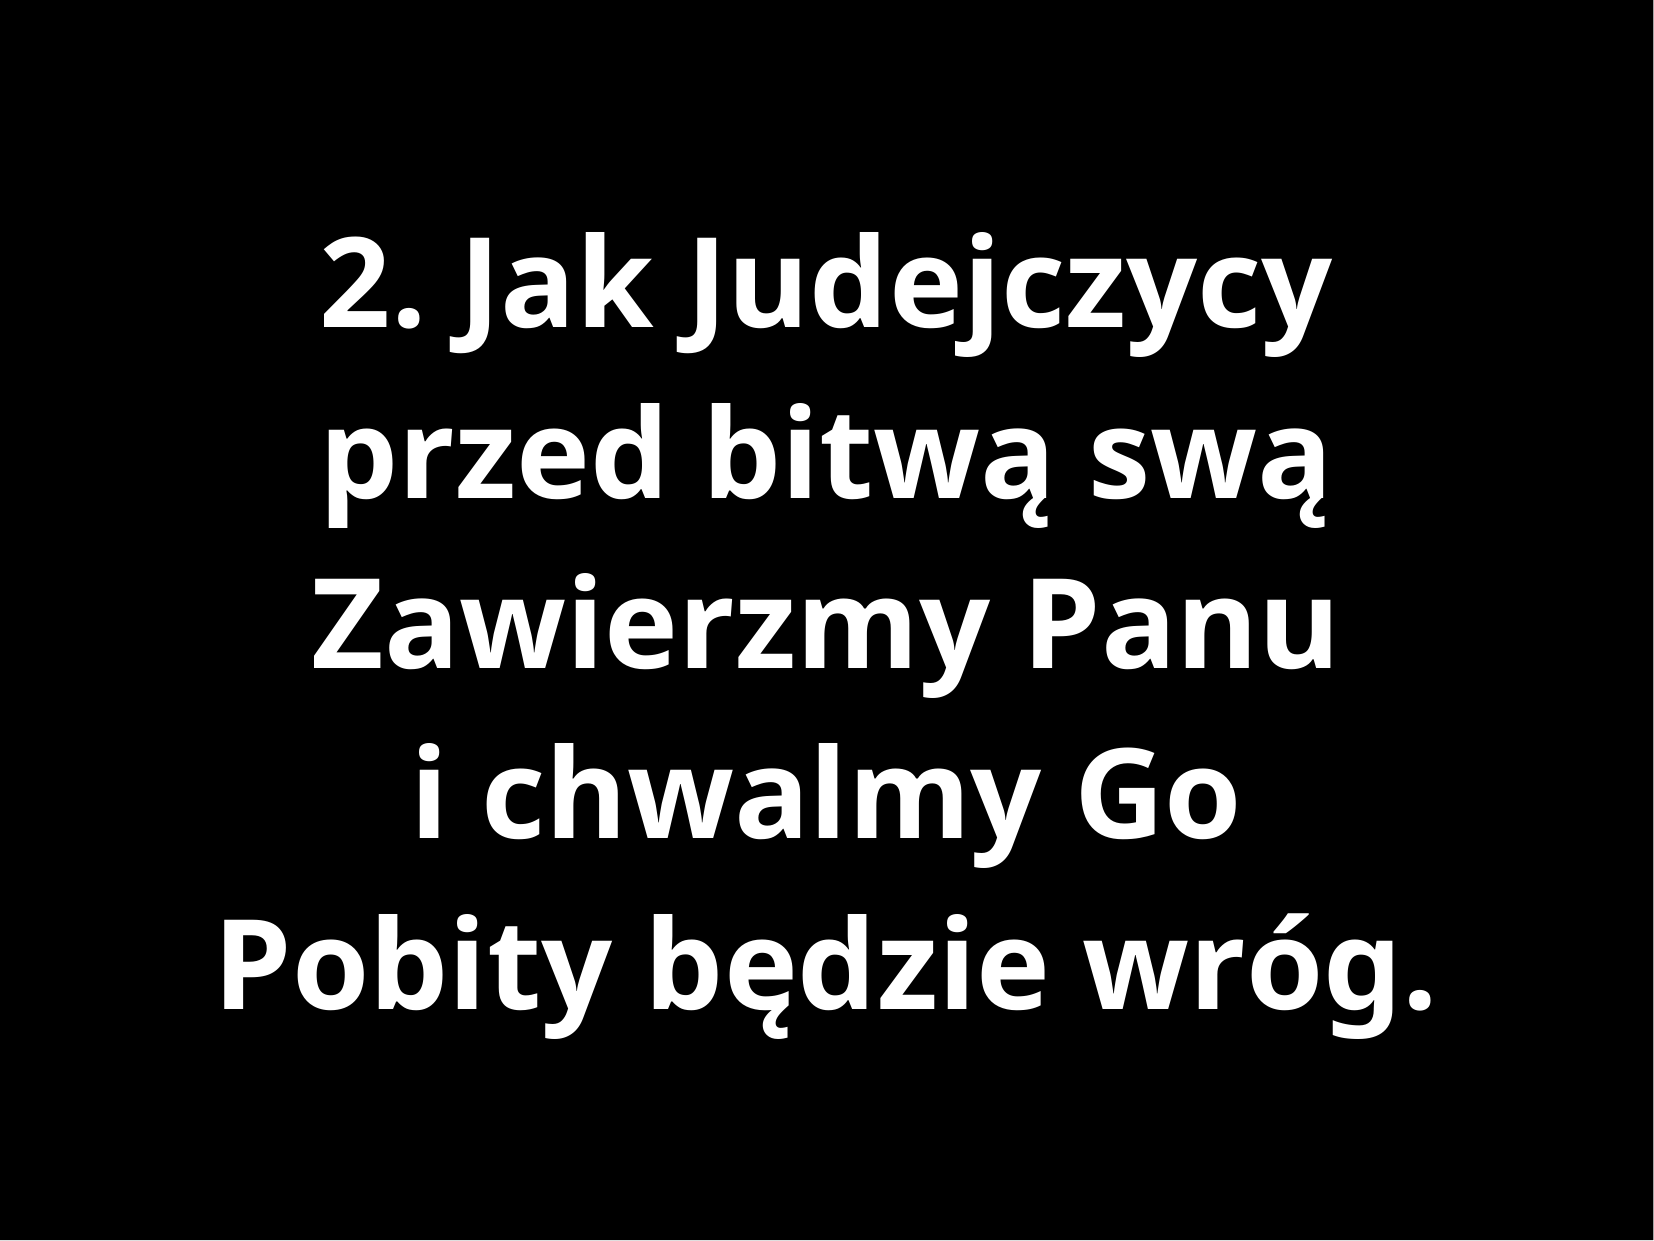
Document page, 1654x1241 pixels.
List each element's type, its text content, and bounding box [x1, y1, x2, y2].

title 2. Jak Judejczycy przed bitwą swą Zawierzmy Panu i chwalmy Go Pobity będzie wróg. [0, 0, 1654, 1241]
